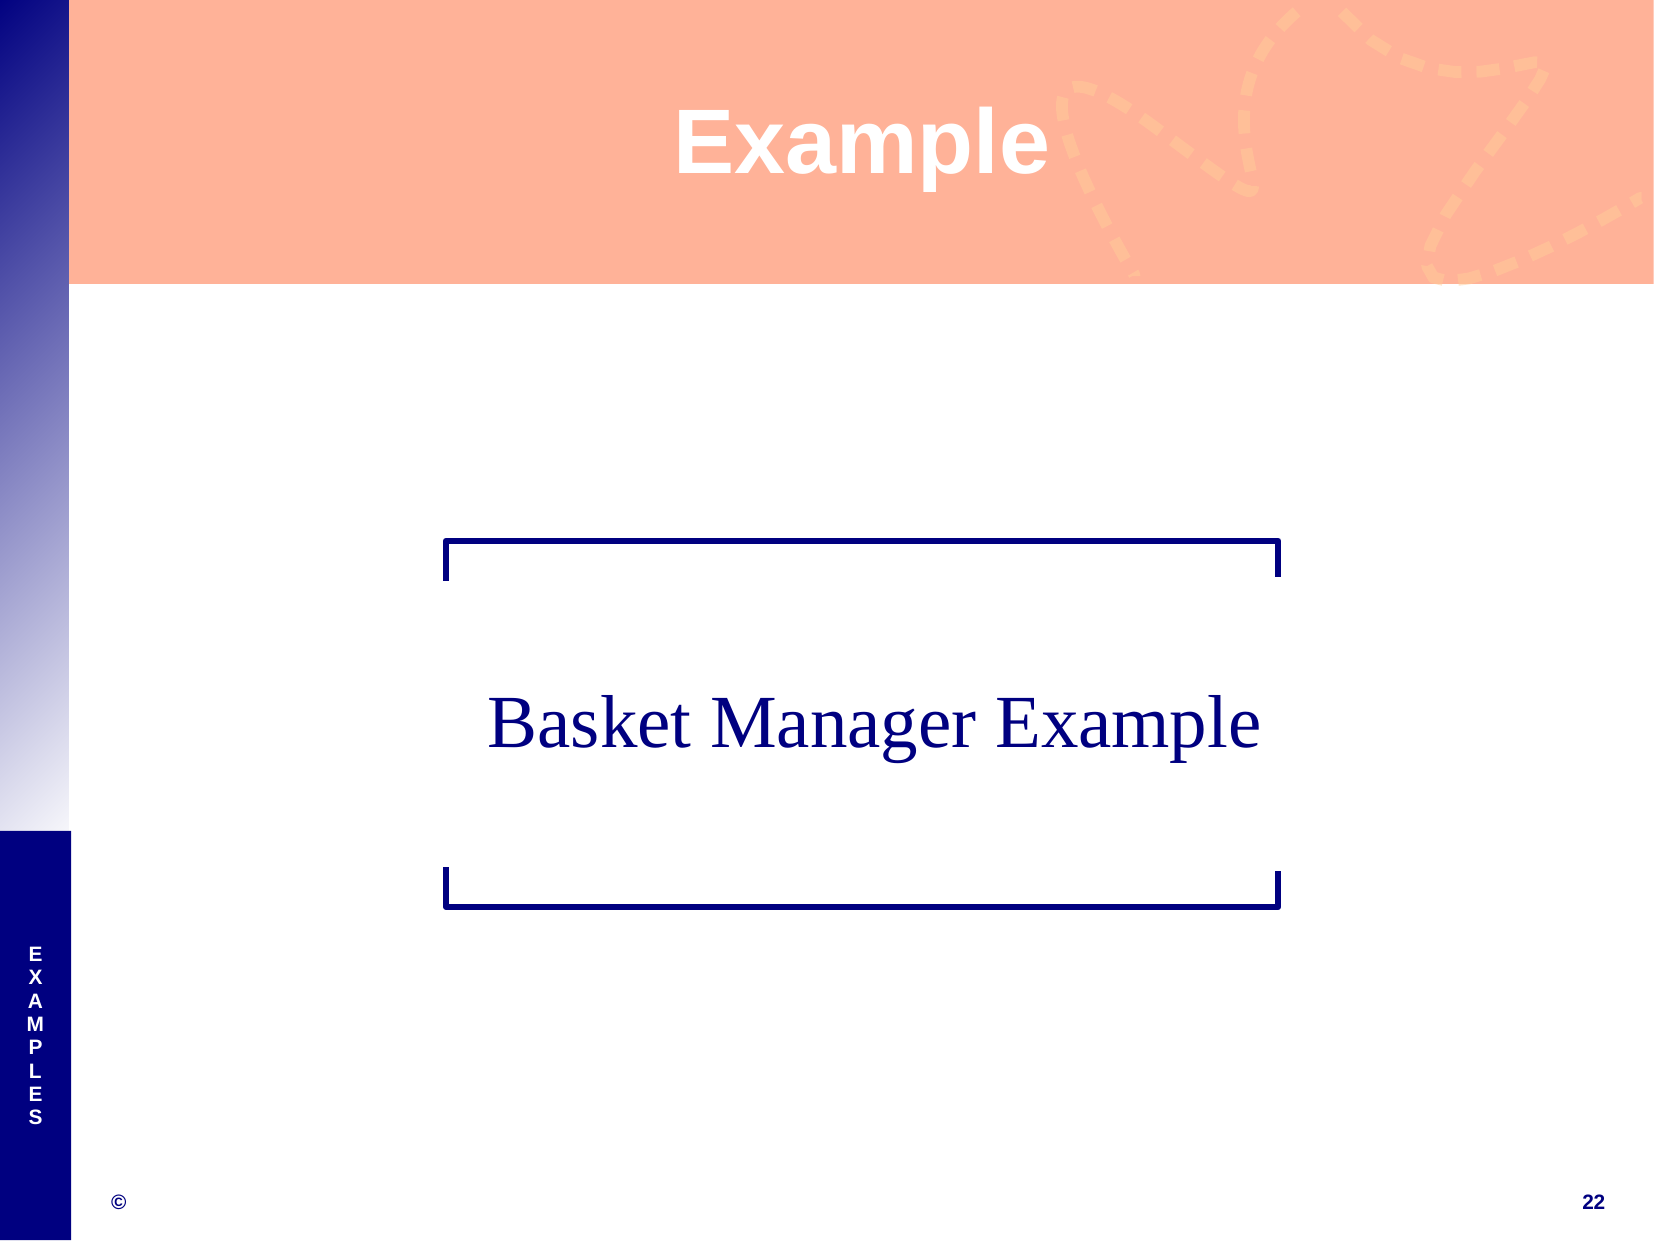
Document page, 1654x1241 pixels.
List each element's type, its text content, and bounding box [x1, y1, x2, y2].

text_box E X A M P L E S [0, 831, 71, 1241]
title Example [70, 37, 1654, 246]
text_box Basket Manager Example [461, 513, 1263, 931]
